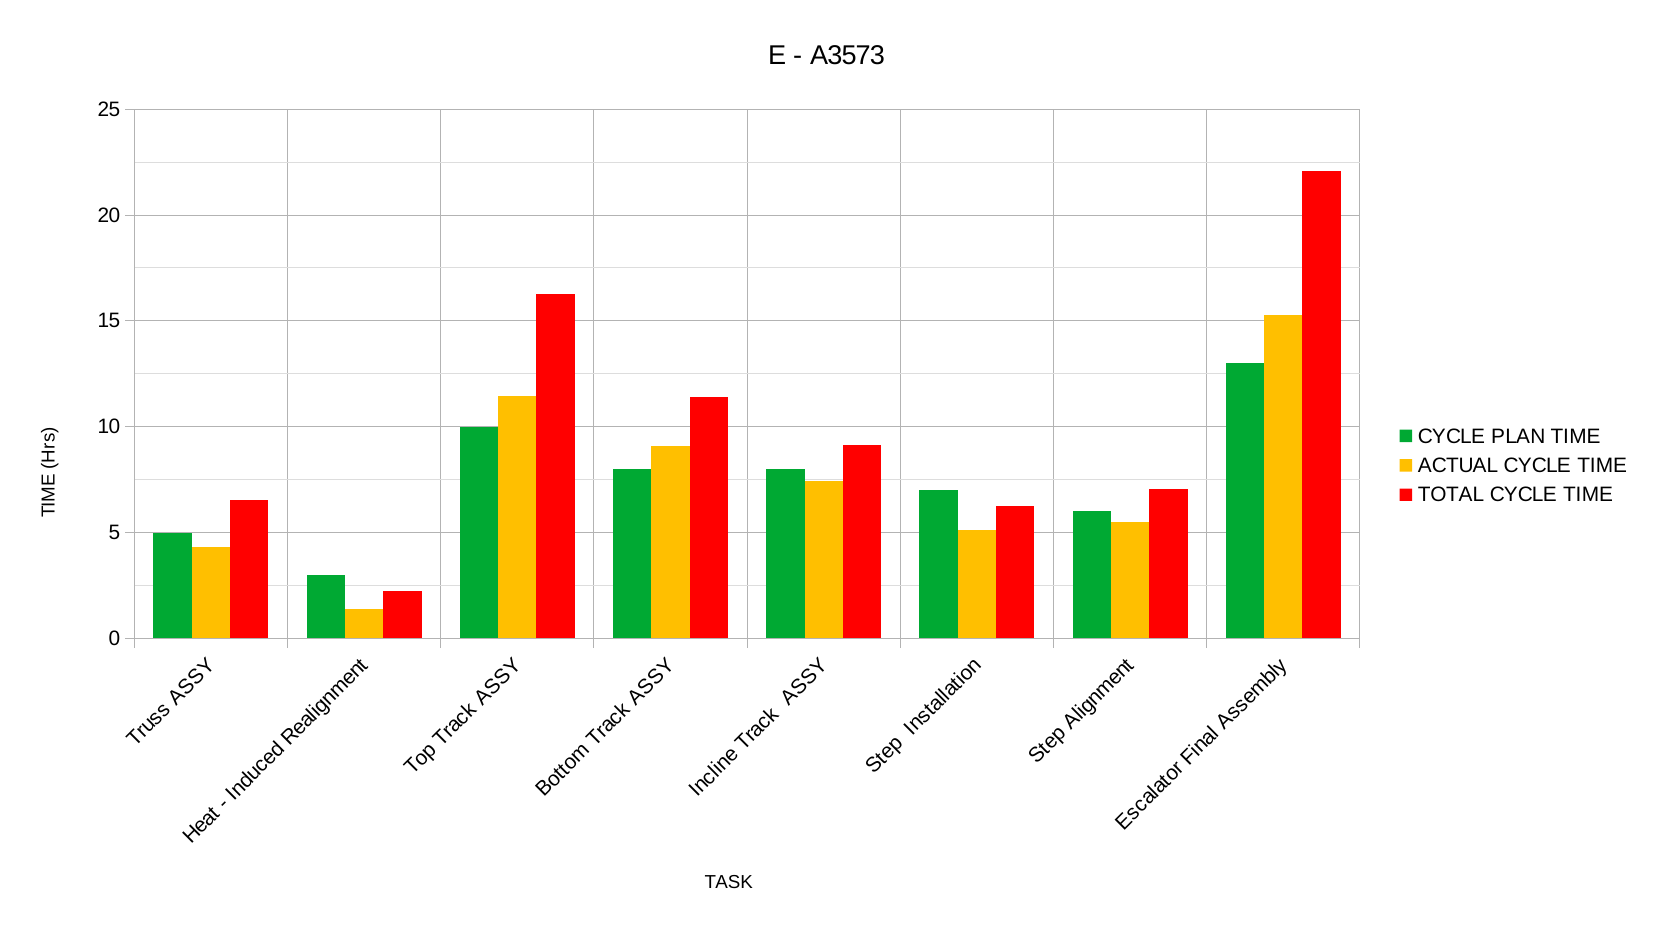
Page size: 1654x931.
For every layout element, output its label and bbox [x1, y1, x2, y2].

chart [5, 6, 1647, 924]
